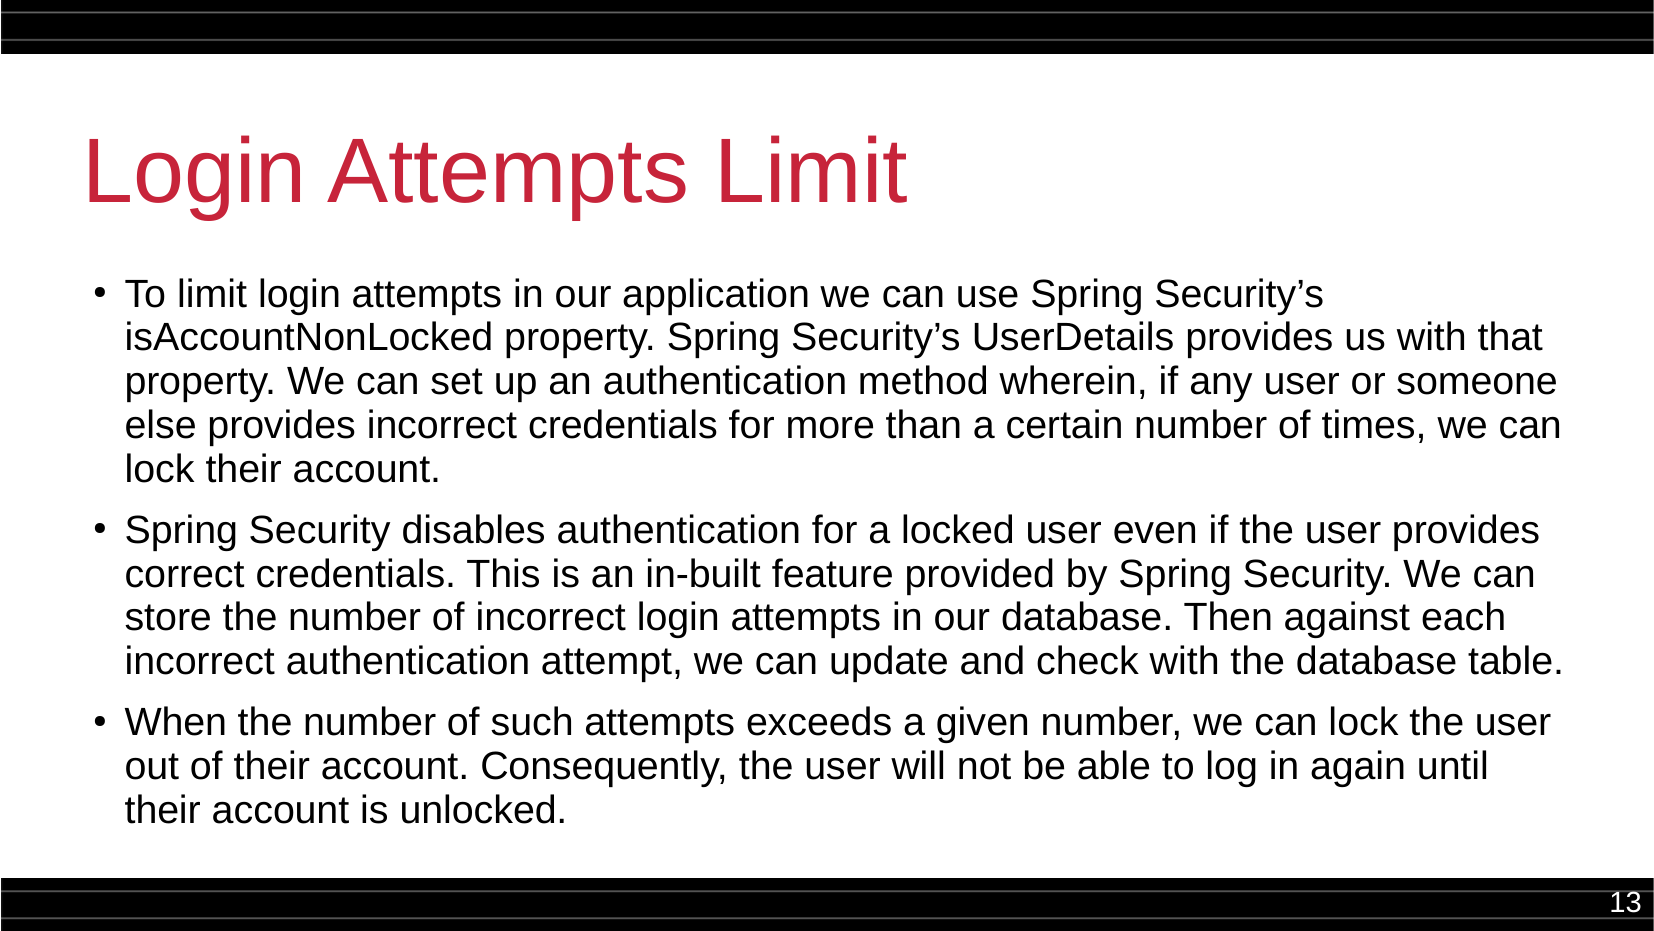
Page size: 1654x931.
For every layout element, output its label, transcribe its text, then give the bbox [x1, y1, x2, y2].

picture [1, 0, 1654, 54]
list To limit login attempts in our application we can use Spring Security’s isAccountNonLocked property. Spring Security’s UserDetails provides us with that property. We can set up an authentication method wherein, if any user or someone else provides incorrect credentials for more than a certain number of times, we can lock their account. Spring Security disables authentication for a locked user even if the user provides correct credentials. This is an in-built feature provided by Spring Security. We can store the number of incorrect login attempts in our database. Then against each incorrect authentication attempt, we can update and check with the database table. When the number of such attempts exceeds a given number, we can lock the user out of their account. Consequently, the user will not be able to log in again until their account is unlocked. [82, 271, 1571, 851]
title Login Attempts Limit [82, 92, 1571, 249]
picture [1, 878, 1654, 931]
